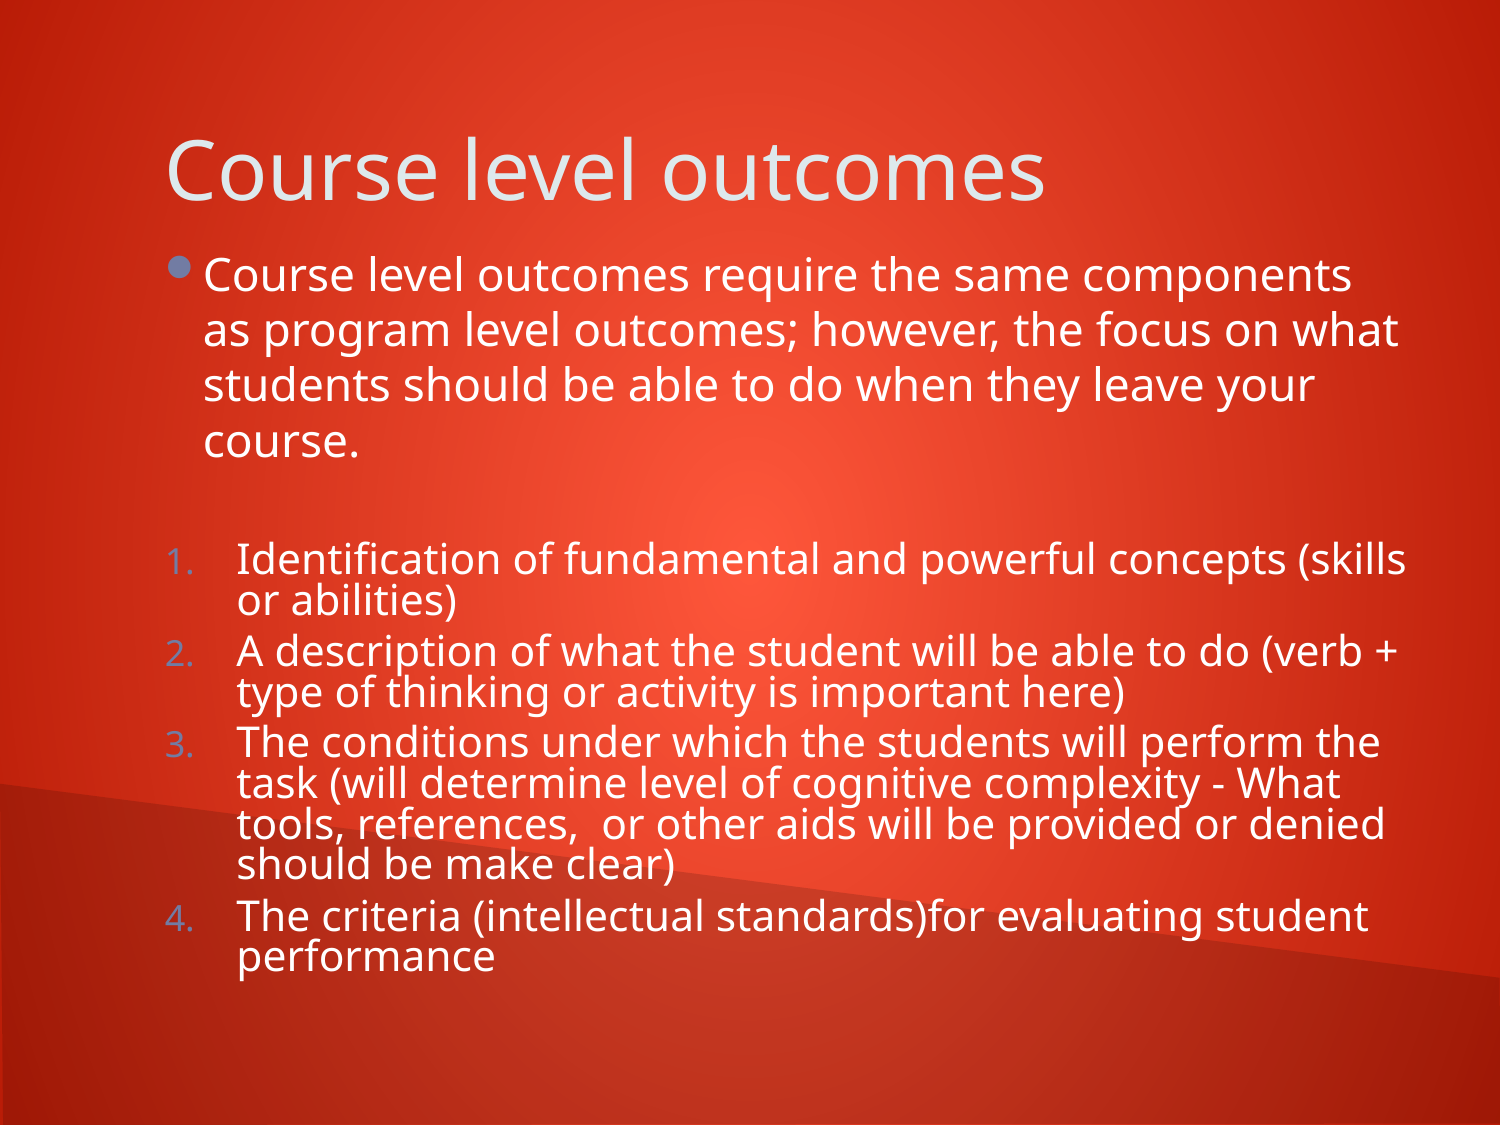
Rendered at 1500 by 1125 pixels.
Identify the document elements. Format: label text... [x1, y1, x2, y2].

title Course level outcomes [150, 45, 1425, 233]
list Course level outcomes require the same components as program level outcomes; however, the focus on what students should be able to do when they leave your course. Identification of fundamental and powerful concepts (skills or abilities) A description of what the student will be able to do (verb + type of thinking or activity is important here) The conditions under which the students will perform the task (will determine level of cognitive complexity - What tools, references, or other aids will be provided or denied should be make clear) The criteria (intellectual standards)for evaluating student performance [150, 237, 1425, 988]
